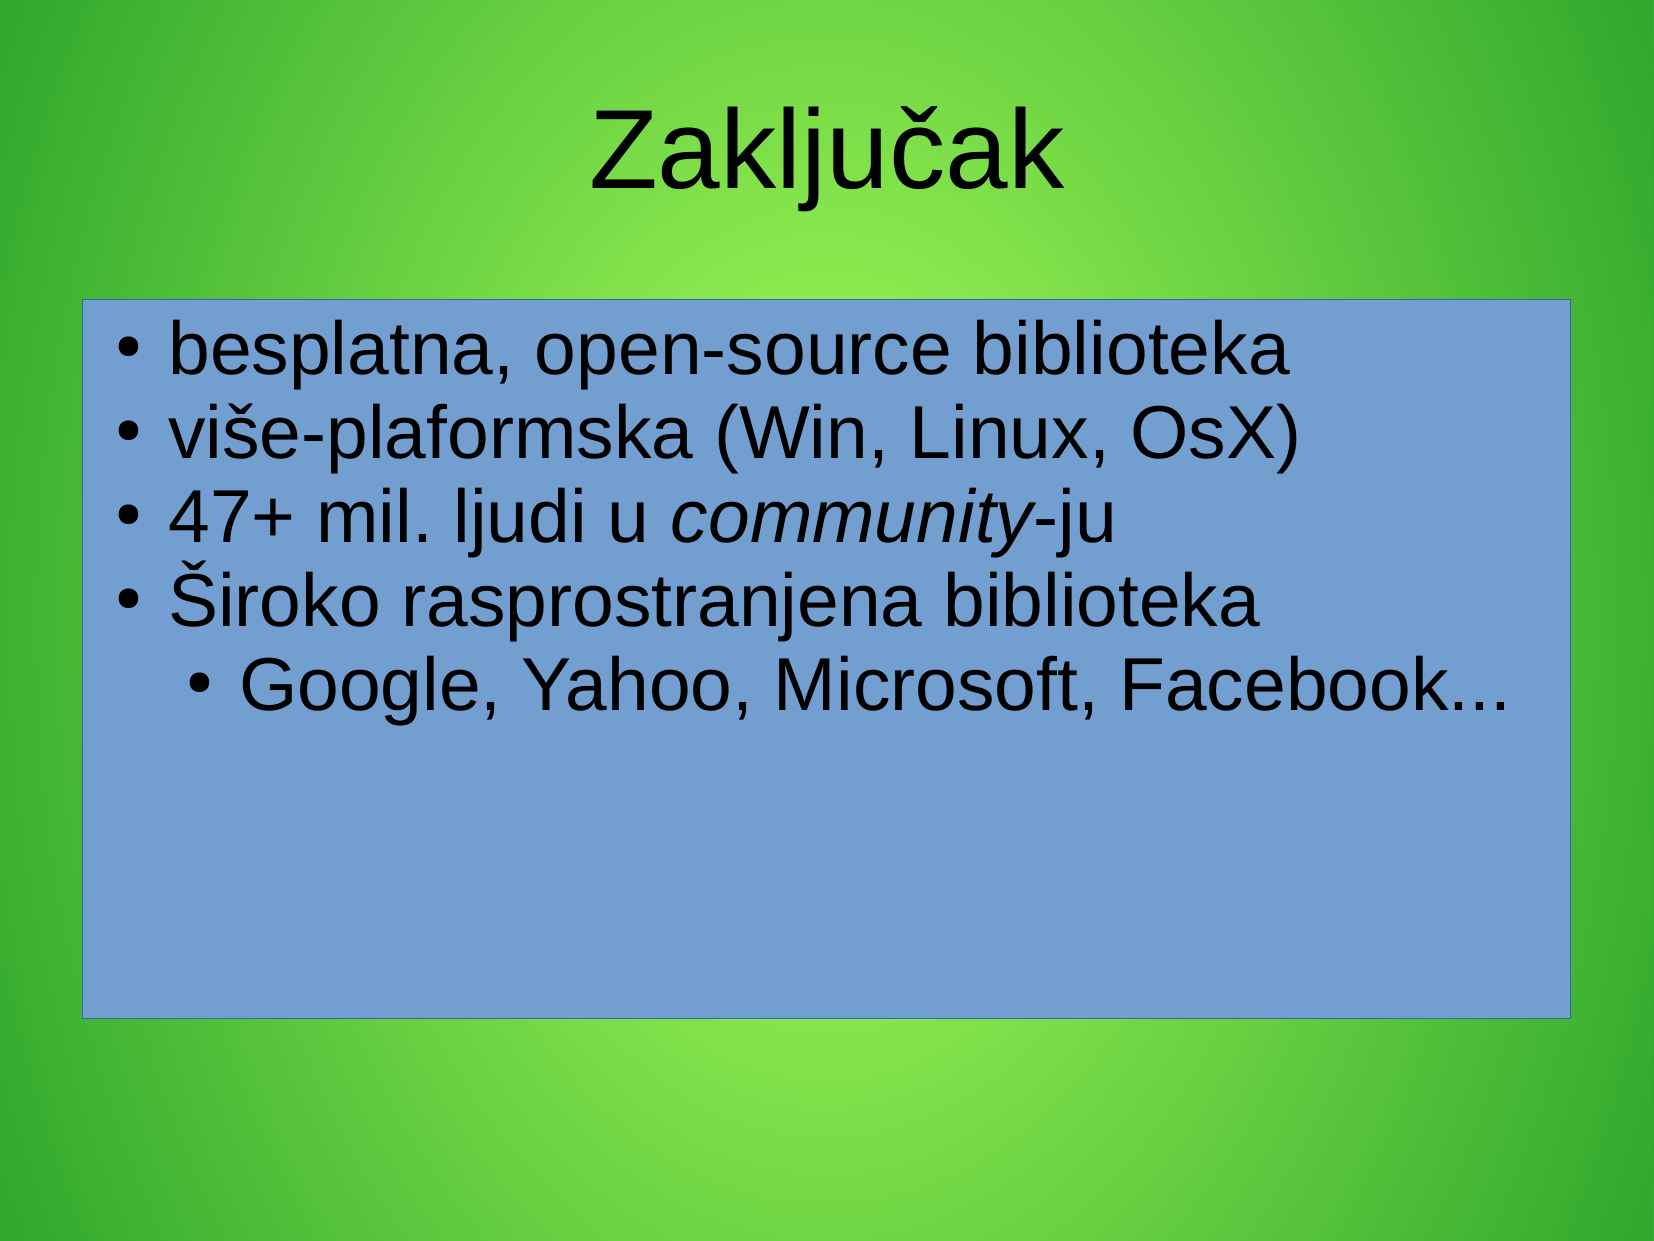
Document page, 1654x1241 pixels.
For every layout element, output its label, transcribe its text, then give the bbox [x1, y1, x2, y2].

title Zaključak [82, 47, 1571, 252]
list besplatna, open-source biblioteka više-plaformska (Win, Linux, OsX) 47+ mil. ljudi u community-ju Široko rasprostranjena biblioteka Google, Yahoo, Microsoft, Facebook... [82, 299, 1571, 1019]
